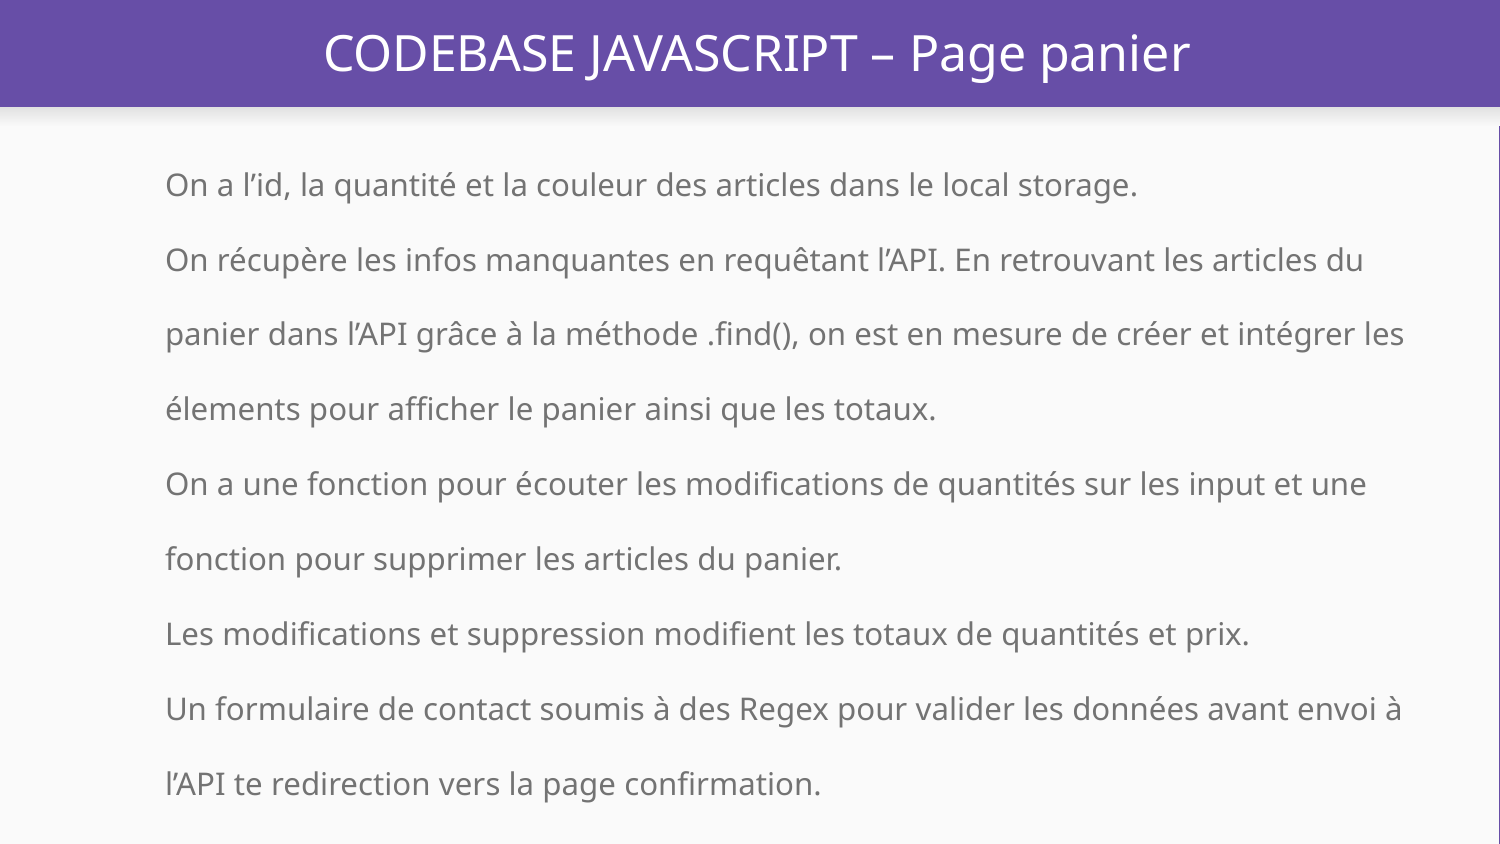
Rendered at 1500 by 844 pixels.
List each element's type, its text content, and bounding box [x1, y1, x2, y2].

text_box On a l’id, la quantité et la couleur des articles dans le local storage. On récupère les infos manquantes en requêtant l’API. En retrouvant les articles du panier dans l’API grâce à la méthode .find(), on est en mesure de créer et intégrer les élements pour afficher le panier ainsi que les totaux. On a une fonction pour écouter les modifications de quantités sur les input et une fonction pour supprimer les articles du panier. Les modifications et suppression modifient les totaux de quantités et prix. Un formulaire de contact soumis à des Regex pour valider les données avant envoi à l’API te redirection vers la page confirmation. [75, 112, 1443, 817]
title CODEBASE JAVASCRIPT – Page panier [7, 0, 1500, 103]
